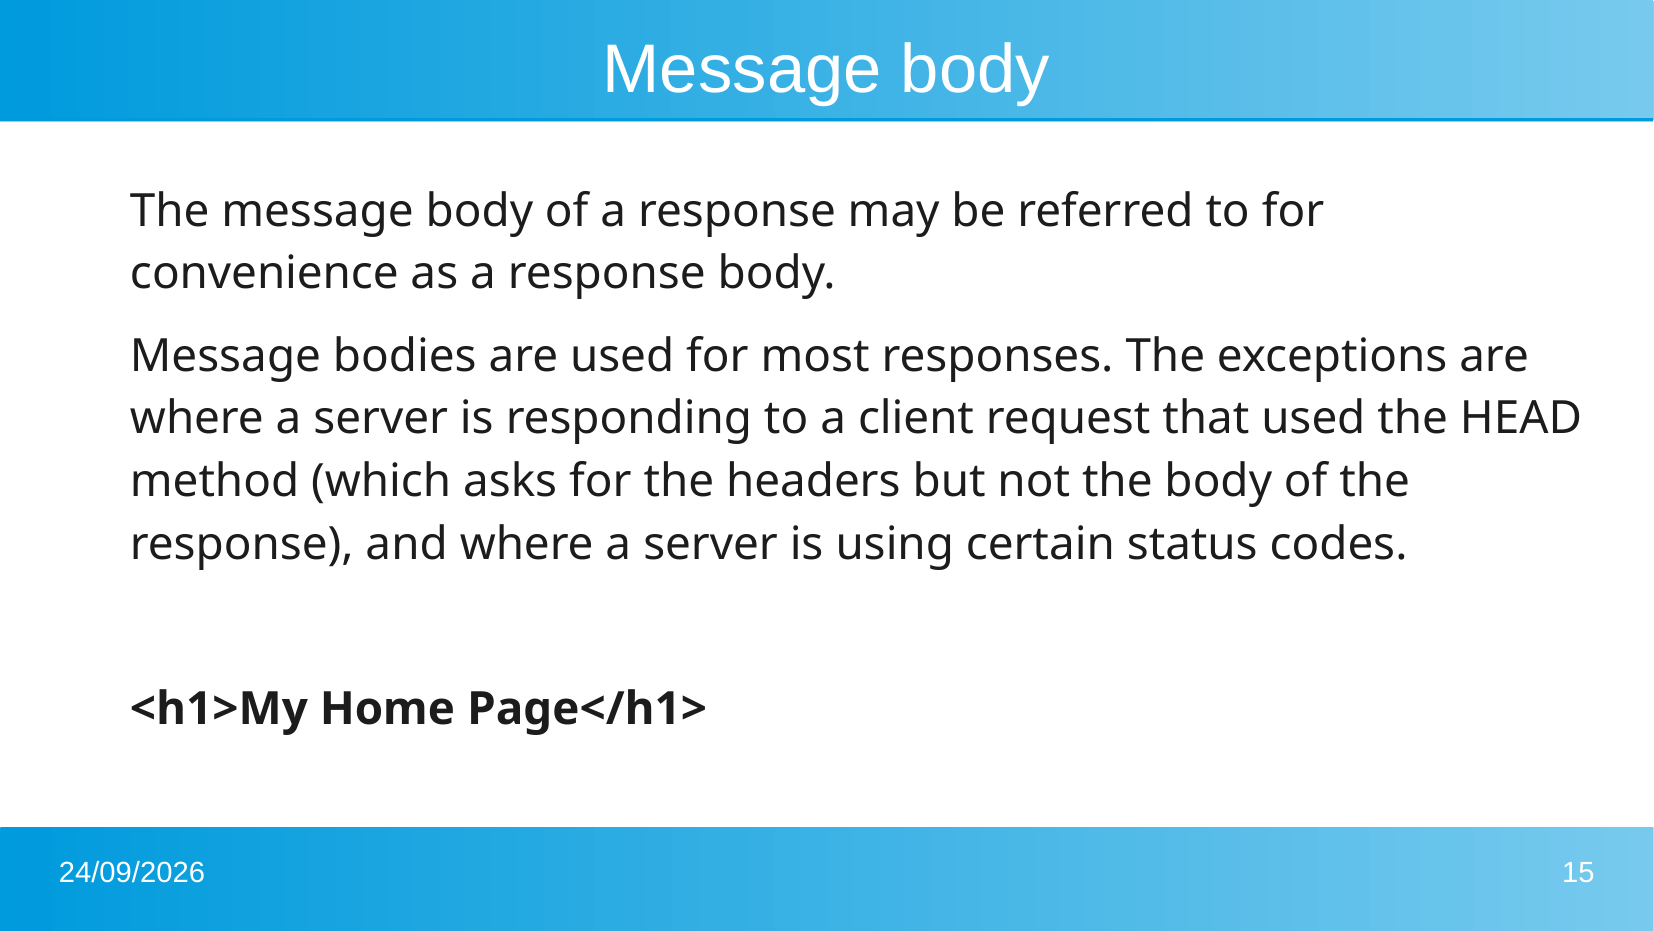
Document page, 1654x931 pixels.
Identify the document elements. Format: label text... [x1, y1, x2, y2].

title Message body [59, 29, 1595, 108]
list The message body of a response may be referred to for convenience as a response body. Message bodies are used for most responses. The exceptions are where a server is responding to a client request that used the HEAD method (which asks for the headers but not the body of the response), and where a server is using certain status codes. <h1>My Home Page</h1> [59, 177, 1595, 768]
